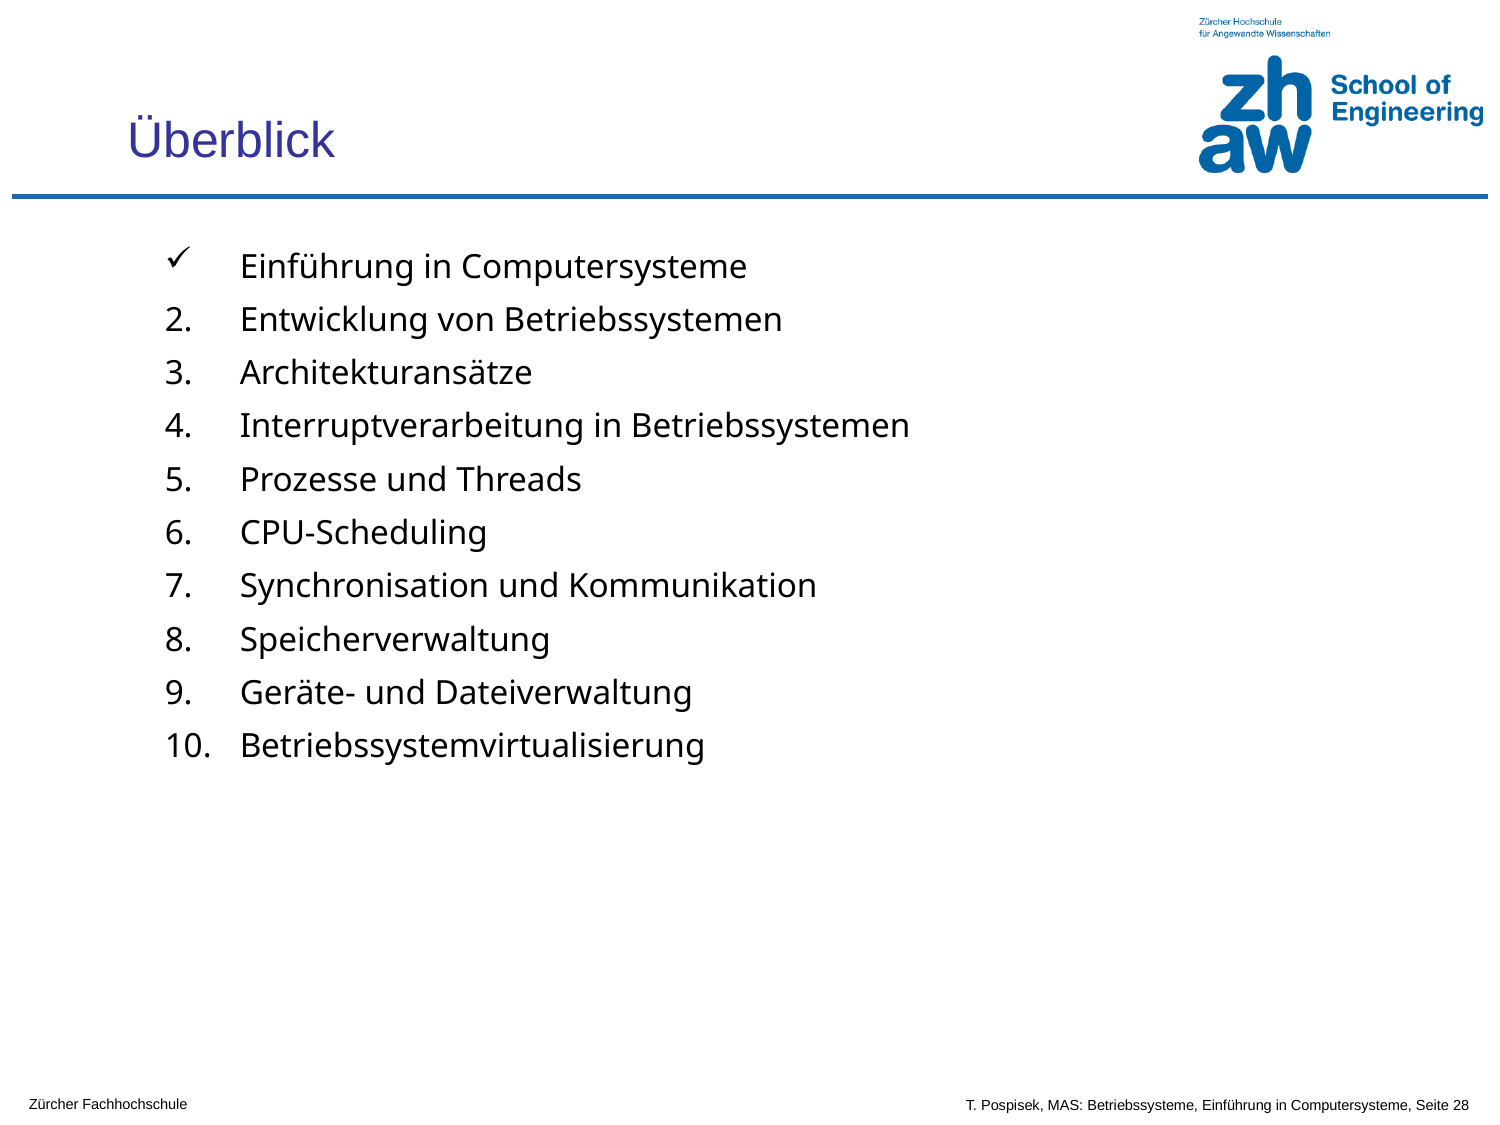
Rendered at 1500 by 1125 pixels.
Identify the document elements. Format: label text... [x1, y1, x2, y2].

text_box Einführung in Computersysteme Entwicklung von Betriebssystemen Architekturansätze Interruptverarbeitung in Betriebssystemen Prozesse und Threads CPU-Scheduling Synchronisation und Kommunikation Speicherverwaltung Geräte- und Dateiverwaltung Betriebssystemvirtualisierung [149, 237, 1363, 1013]
picture [1199, 18, 1483, 173]
title Überblick [112, 50, 1391, 175]
